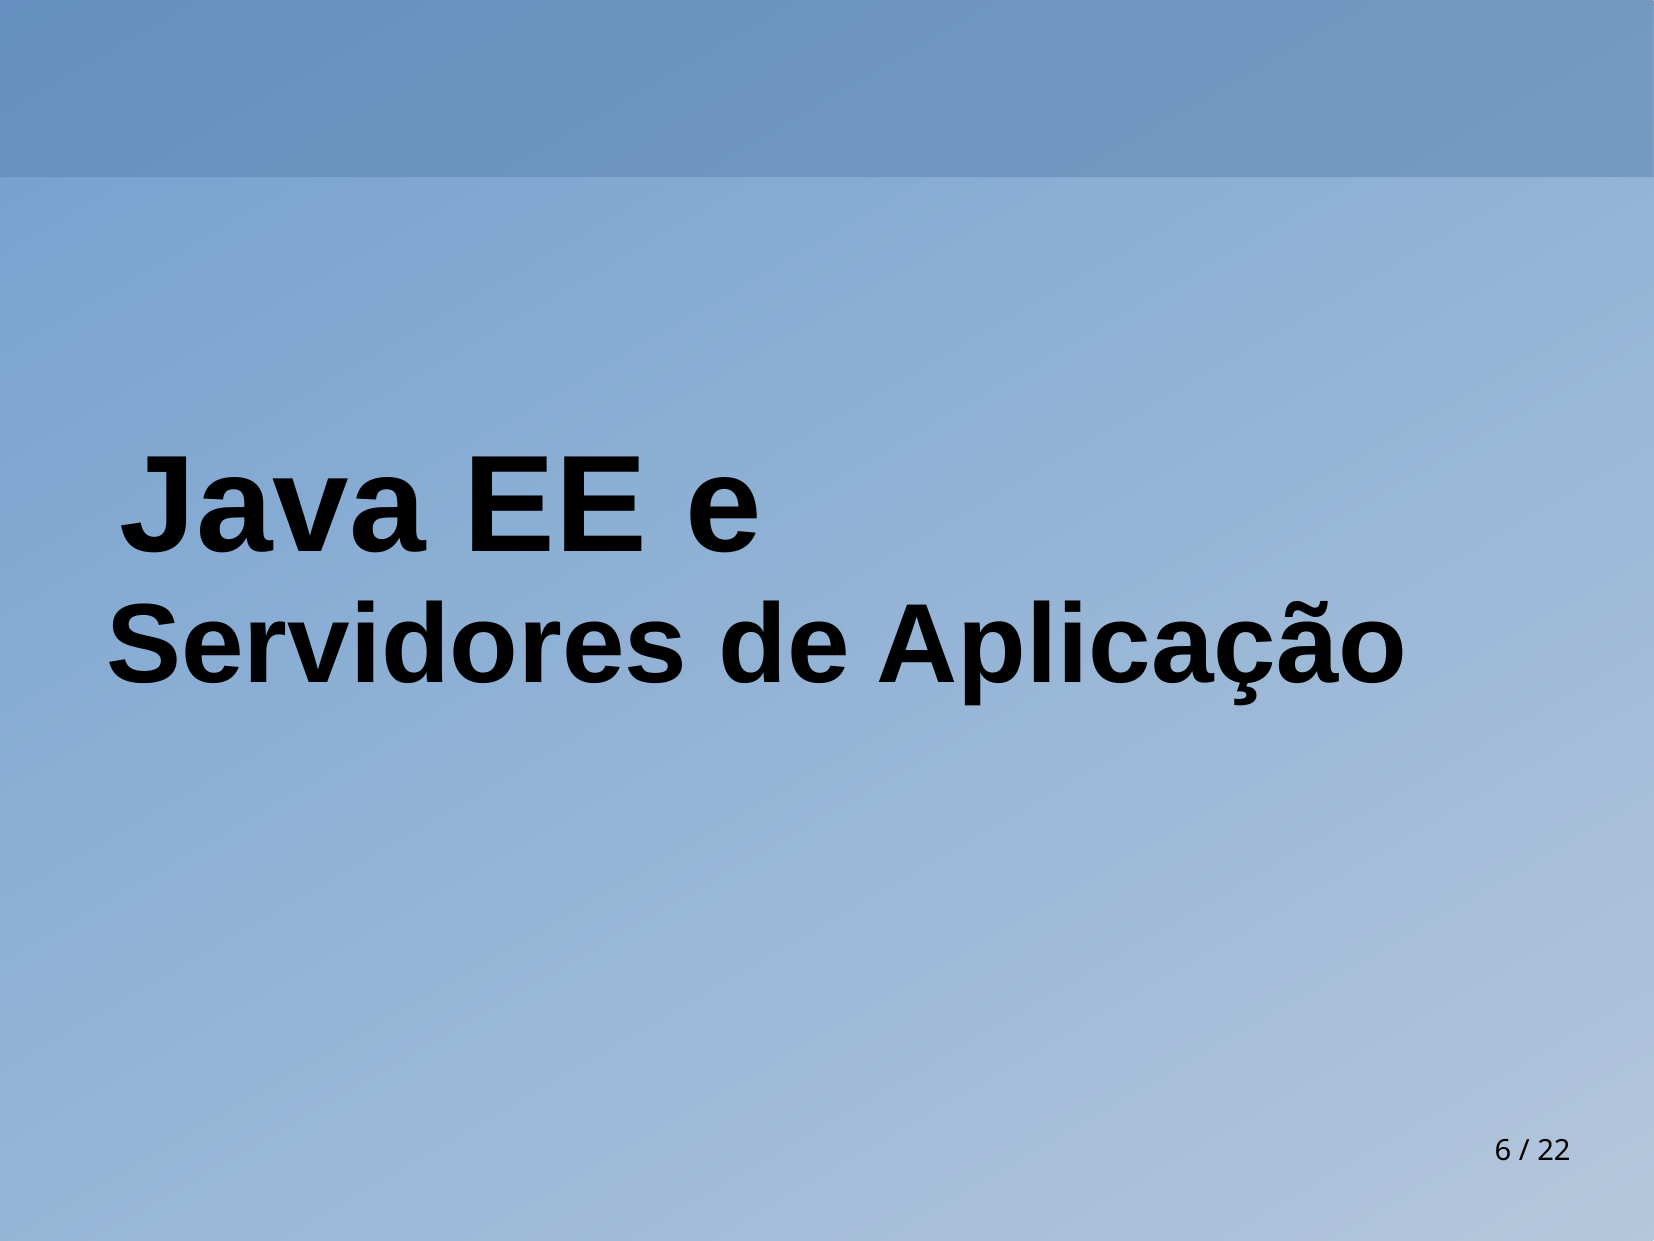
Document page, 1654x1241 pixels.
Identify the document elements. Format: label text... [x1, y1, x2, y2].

title Java EE e Servidores de Aplicação [35, 336, 1630, 798]
